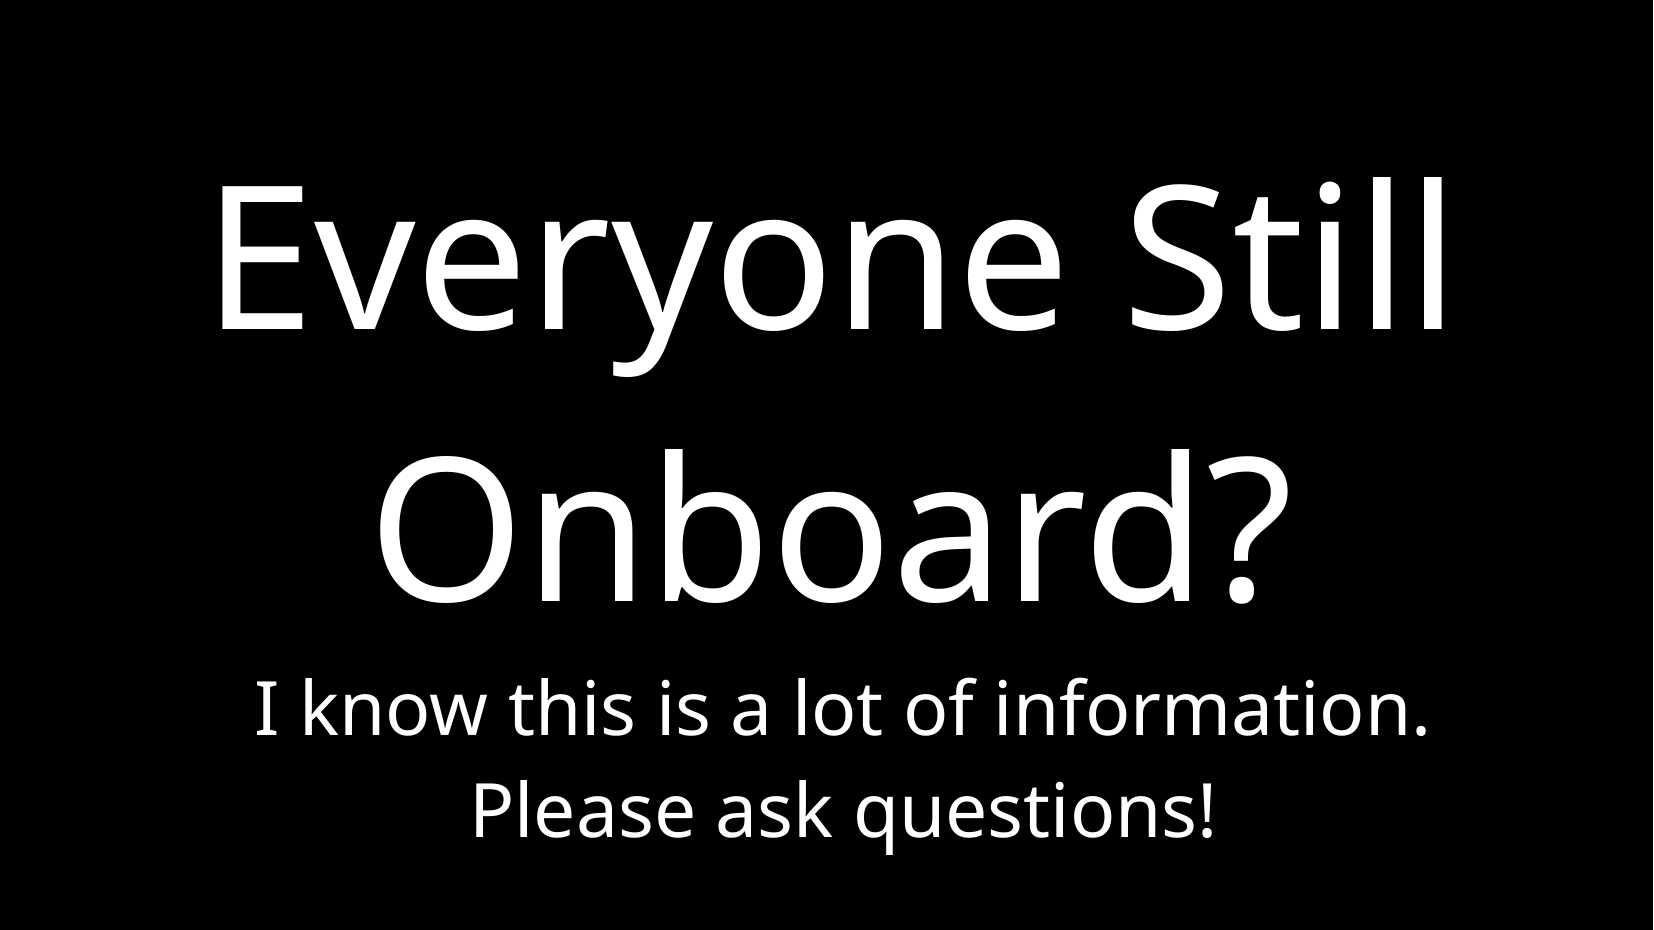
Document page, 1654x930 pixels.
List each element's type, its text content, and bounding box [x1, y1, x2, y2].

title Everyone Still Onboard? [87, 0, 1576, 820]
text_box I know this is a lot of information. Please ask questions! [225, 647, 1463, 888]
